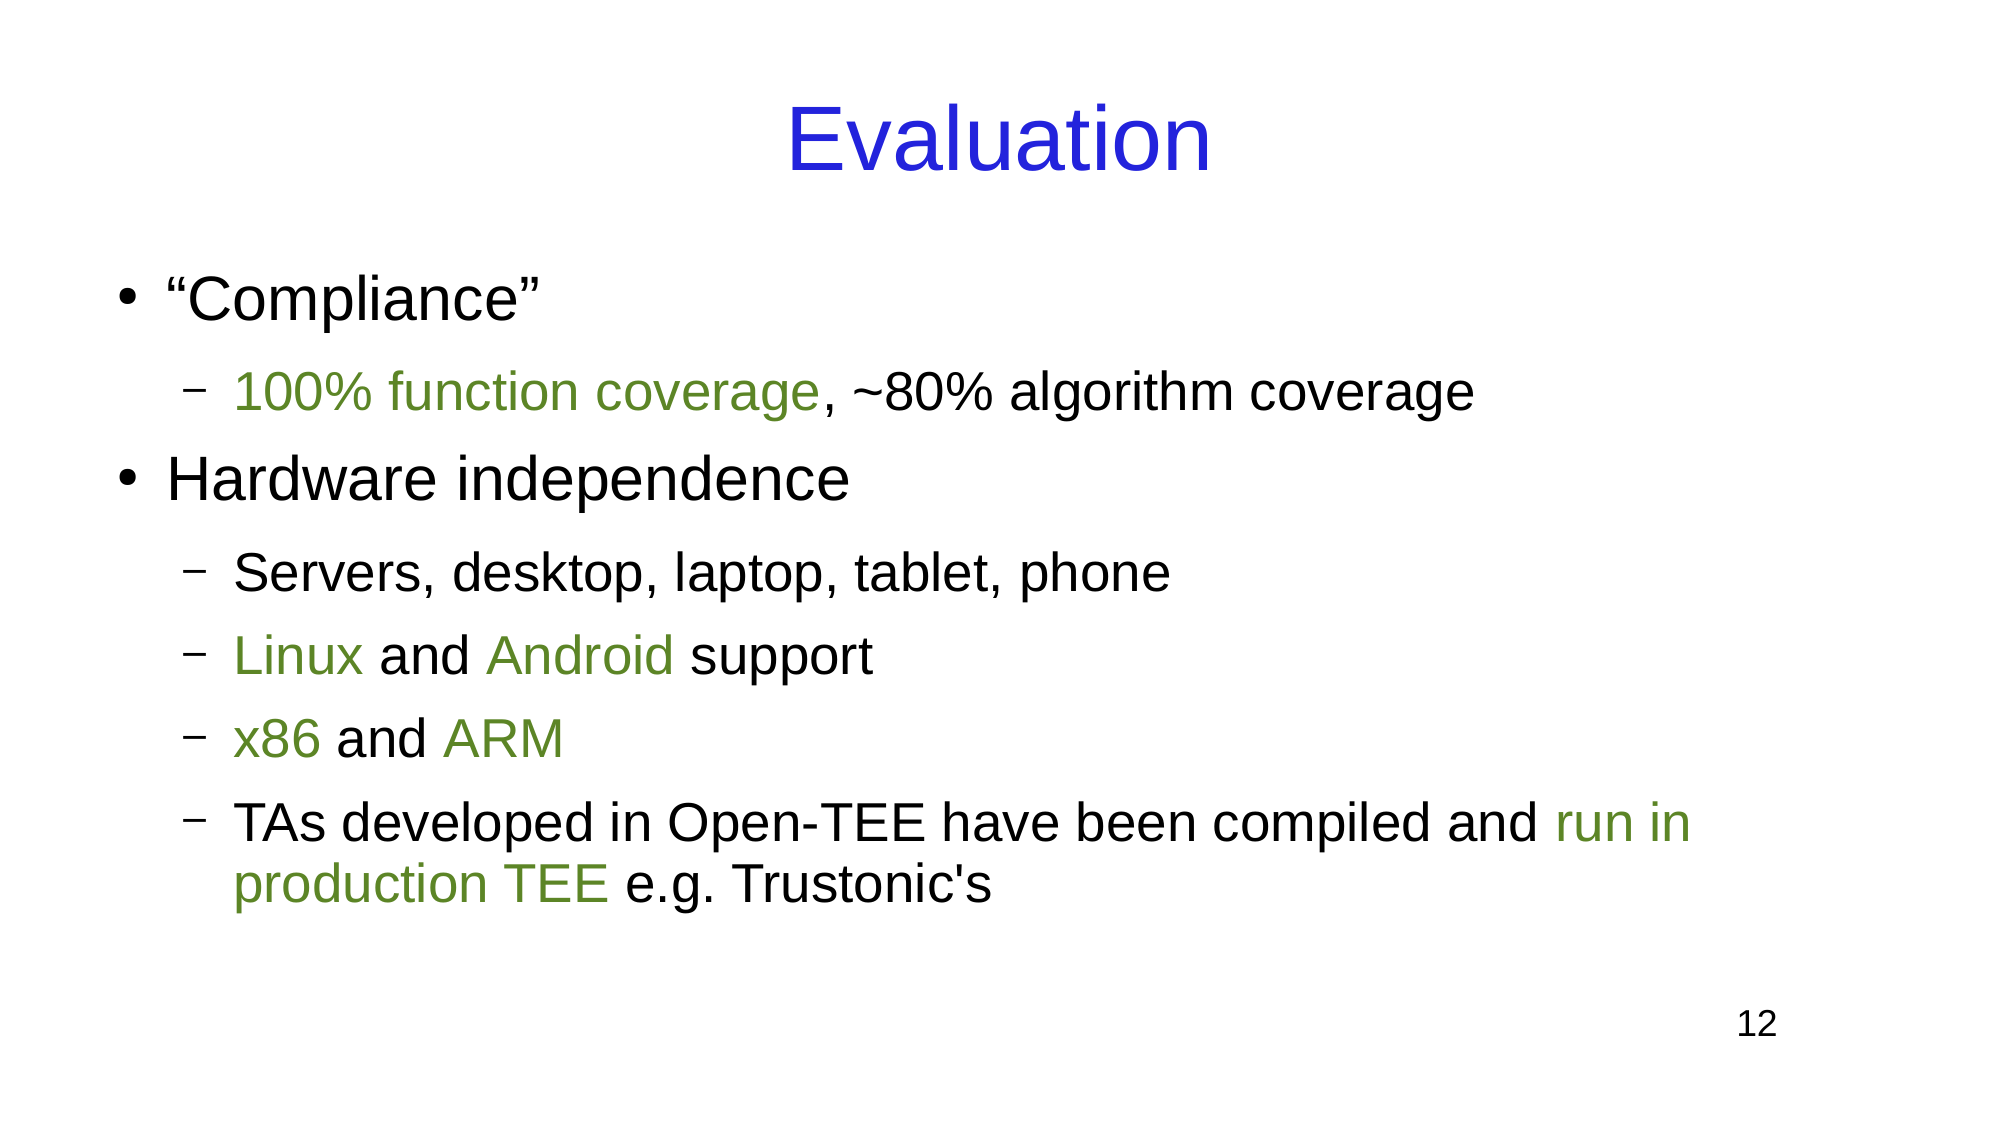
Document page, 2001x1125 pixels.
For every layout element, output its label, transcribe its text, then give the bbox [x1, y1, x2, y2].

title Evaluation [99, 44, 1900, 233]
list “Compliance” 100% function coverage, ~80% algorithm coverage Hardware independence Servers, desktop, laptop, tablet, phone Linux and Android support x86 and ARM TAs developed in Open-TEE have been compiled and run in production TEE e.g. Trustonic's [99, 263, 1900, 916]
